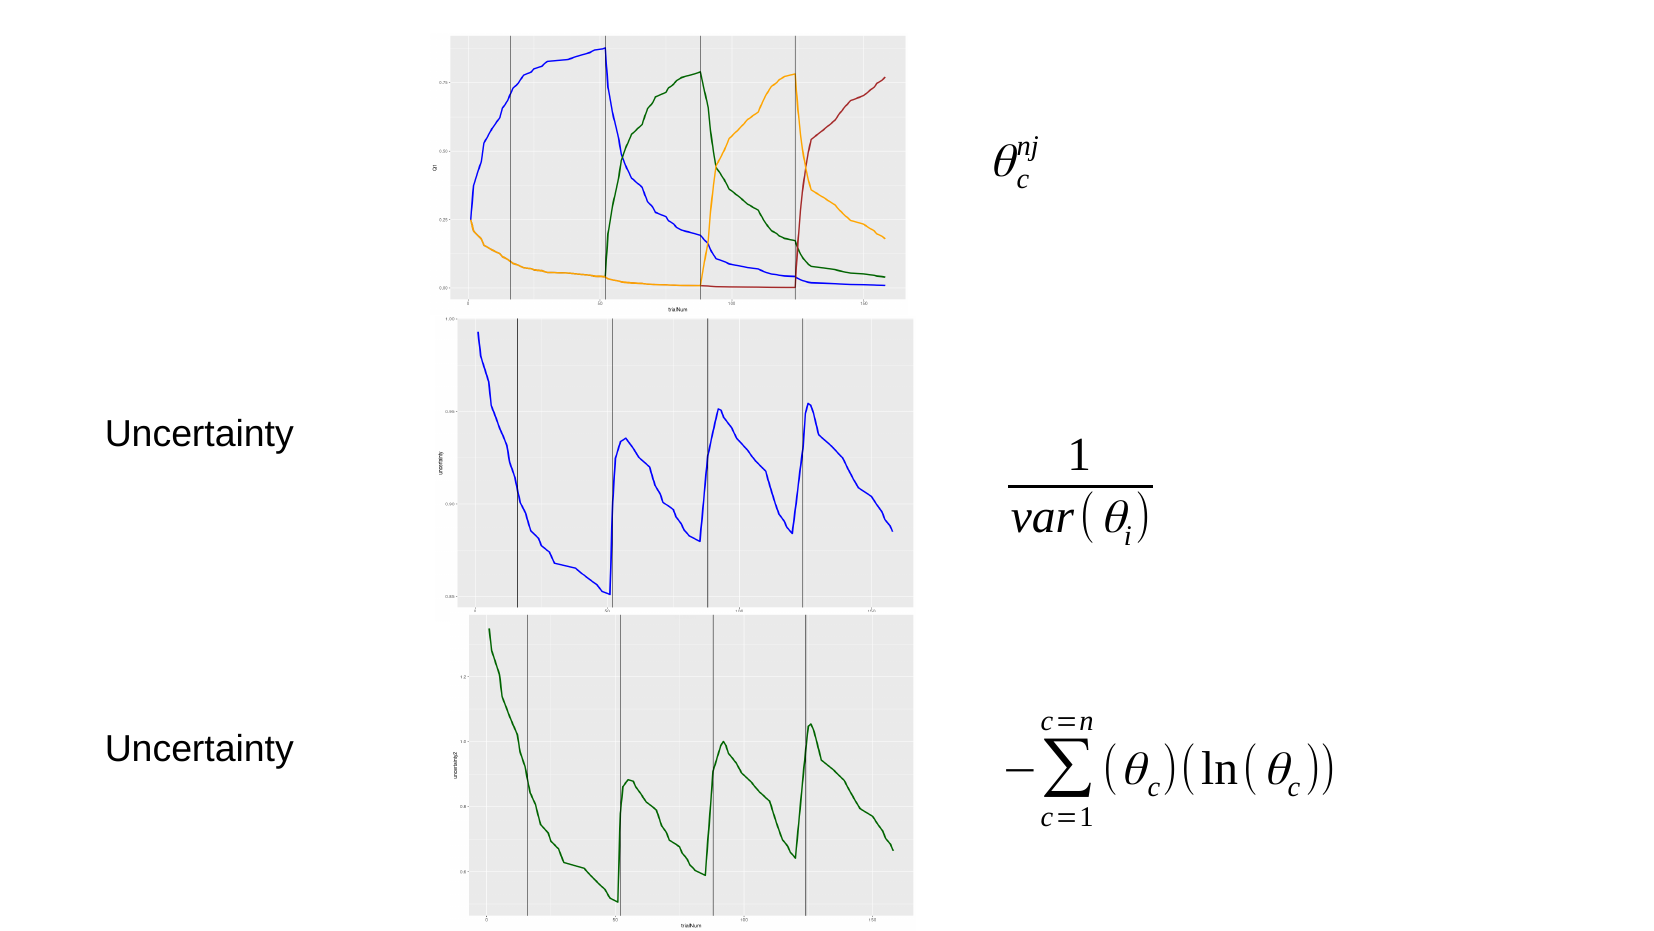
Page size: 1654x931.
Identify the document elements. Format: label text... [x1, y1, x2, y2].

text_box Uncertainty [90, 720, 361, 819]
chart [977, 128, 1051, 196]
chart [990, 704, 1349, 833]
chart [992, 428, 1166, 550]
text_box Uncertainty [90, 405, 361, 504]
picture [430, 33, 916, 931]
